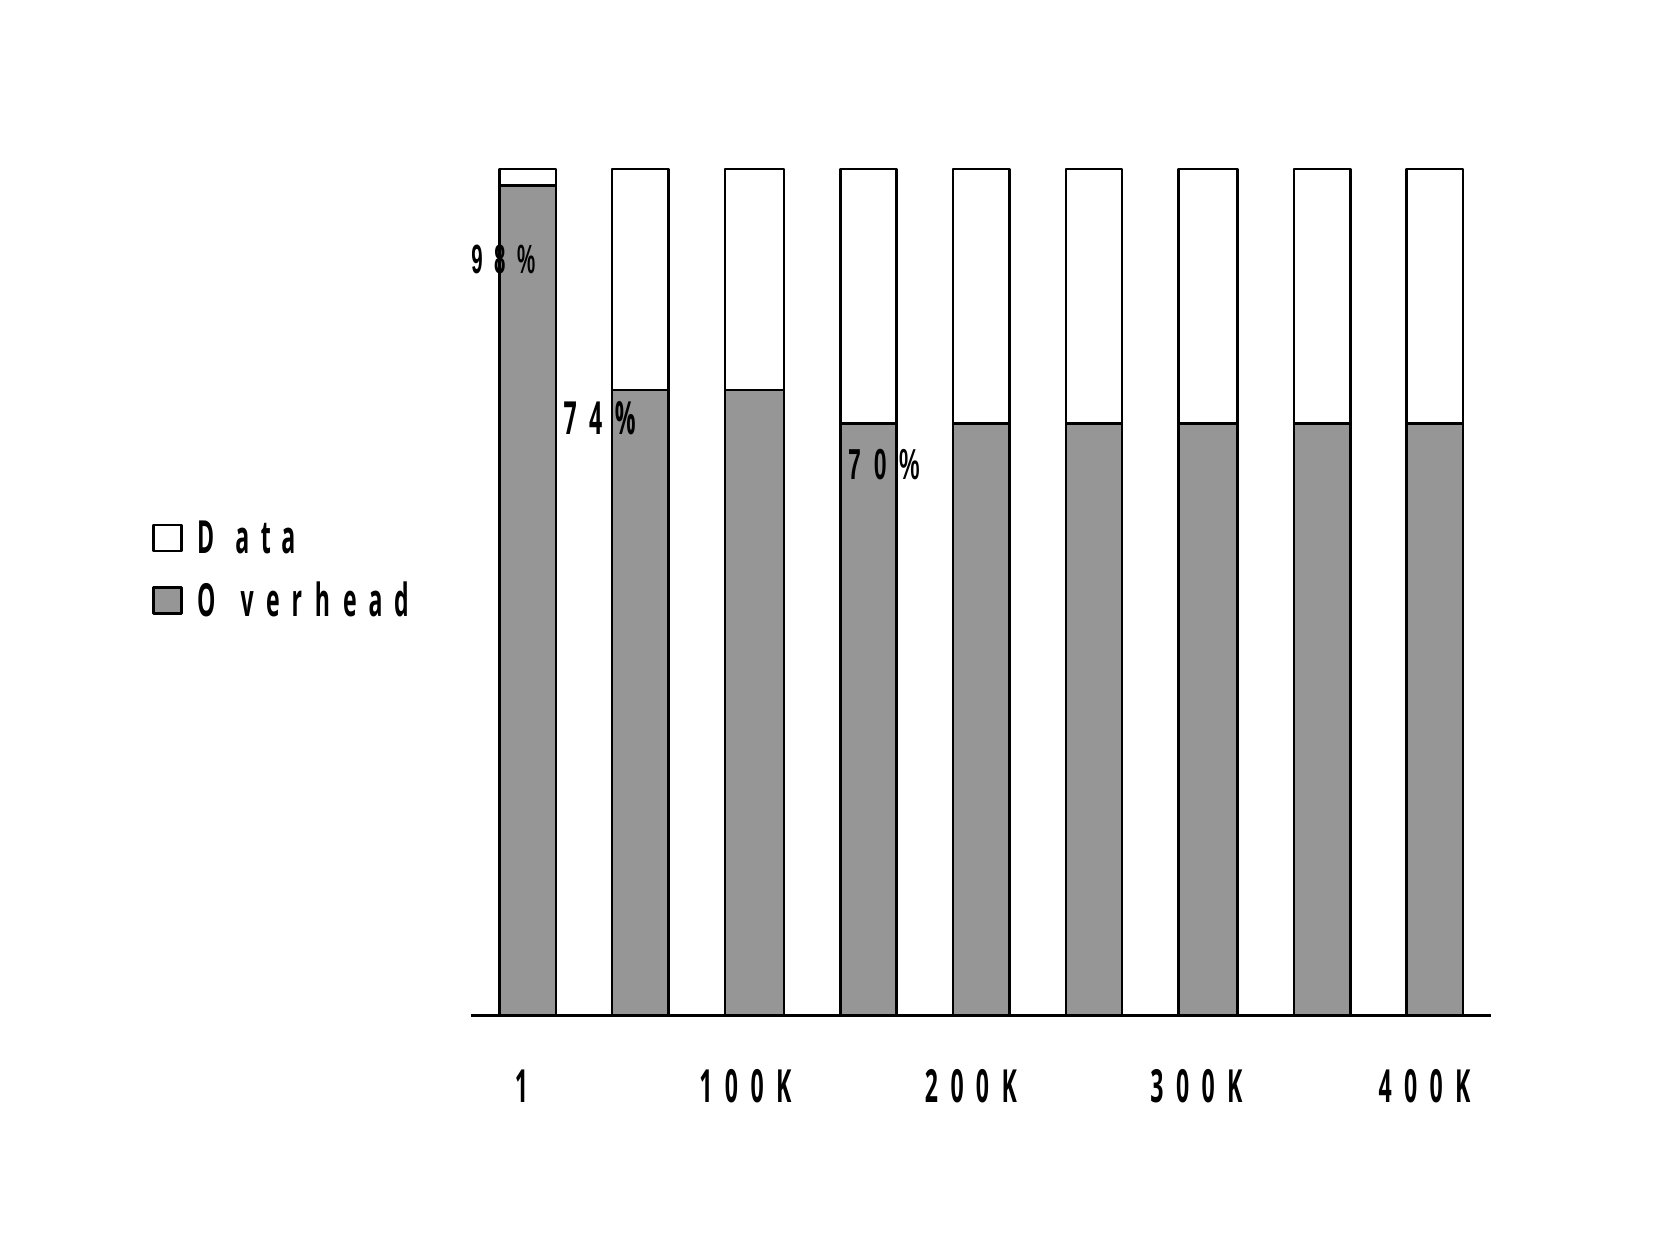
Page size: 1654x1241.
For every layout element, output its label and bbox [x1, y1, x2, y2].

picture [112, 75, 1538, 1163]
